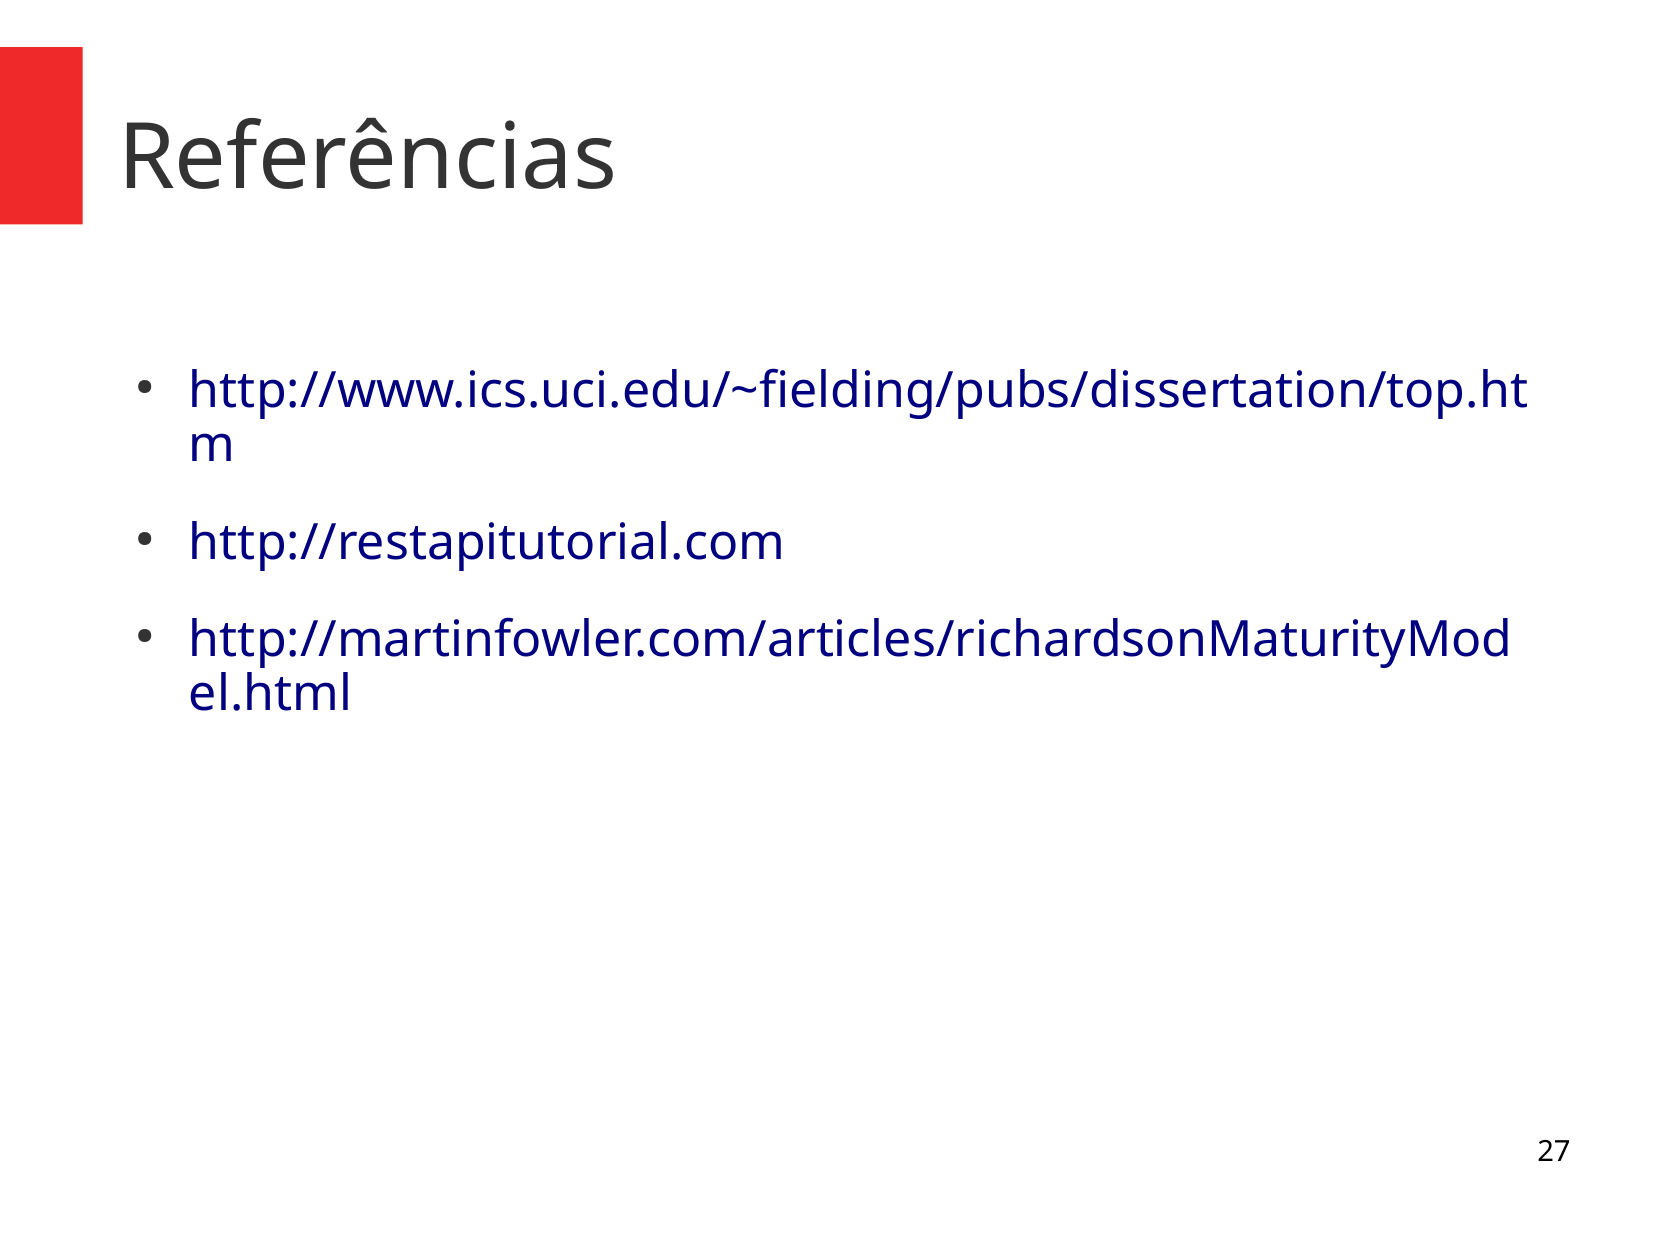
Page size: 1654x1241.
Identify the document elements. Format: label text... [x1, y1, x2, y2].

title Referências [118, 49, 1571, 257]
list http://www.ics.uci.edu/~fielding/pubs/dissertation/top.htm http://restapitutorial.com http://martinfowler.com/articles/richardsonMaturityModel.html [118, 354, 1536, 1074]
